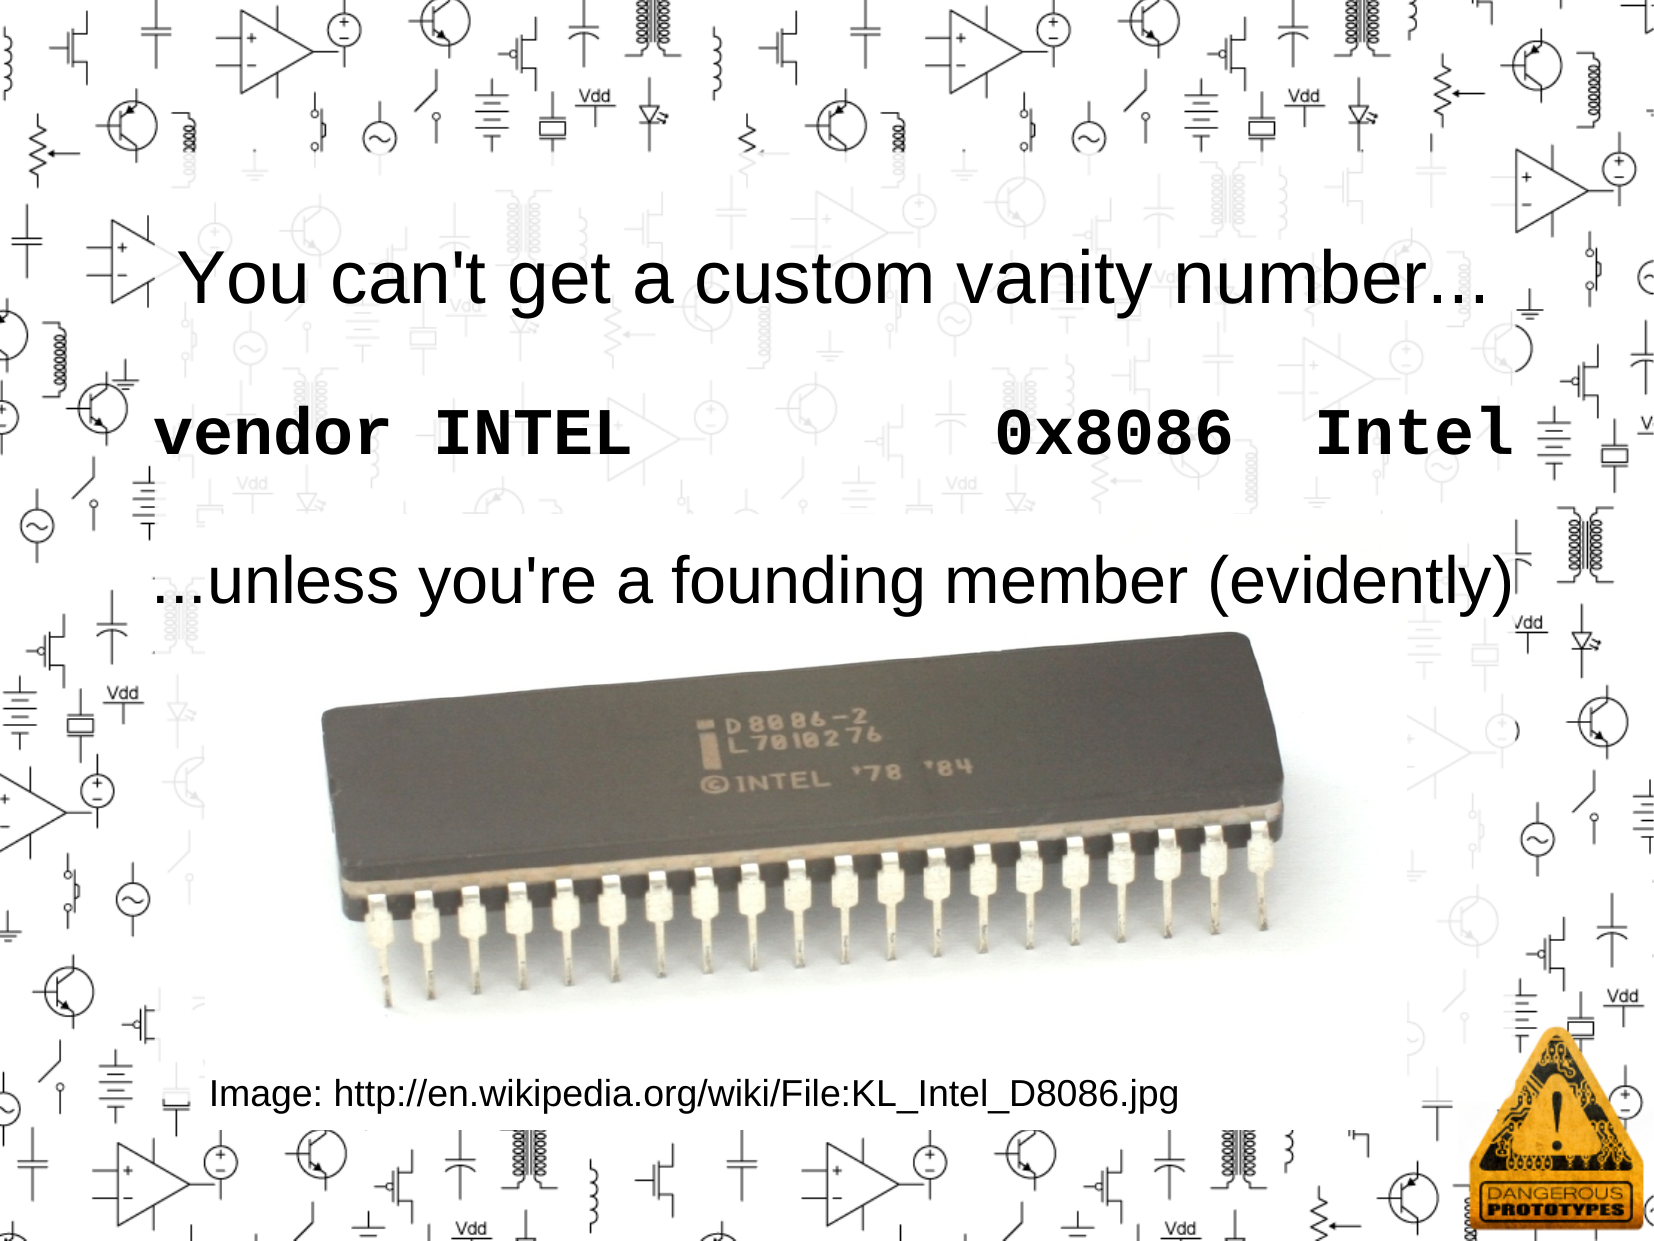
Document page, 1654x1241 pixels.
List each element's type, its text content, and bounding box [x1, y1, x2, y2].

text_box Image: http://en.wikipedia.org/wiki/File:KL_Intel_D8086.jpg [193, 1065, 1416, 1123]
picture [0, 0, 1654, 1241]
text_box You can't get a custom vanity number... vendor INTEL 0x8086 Intel ...unless you're a founding member (evidently) [148, 0, 1519, 930]
